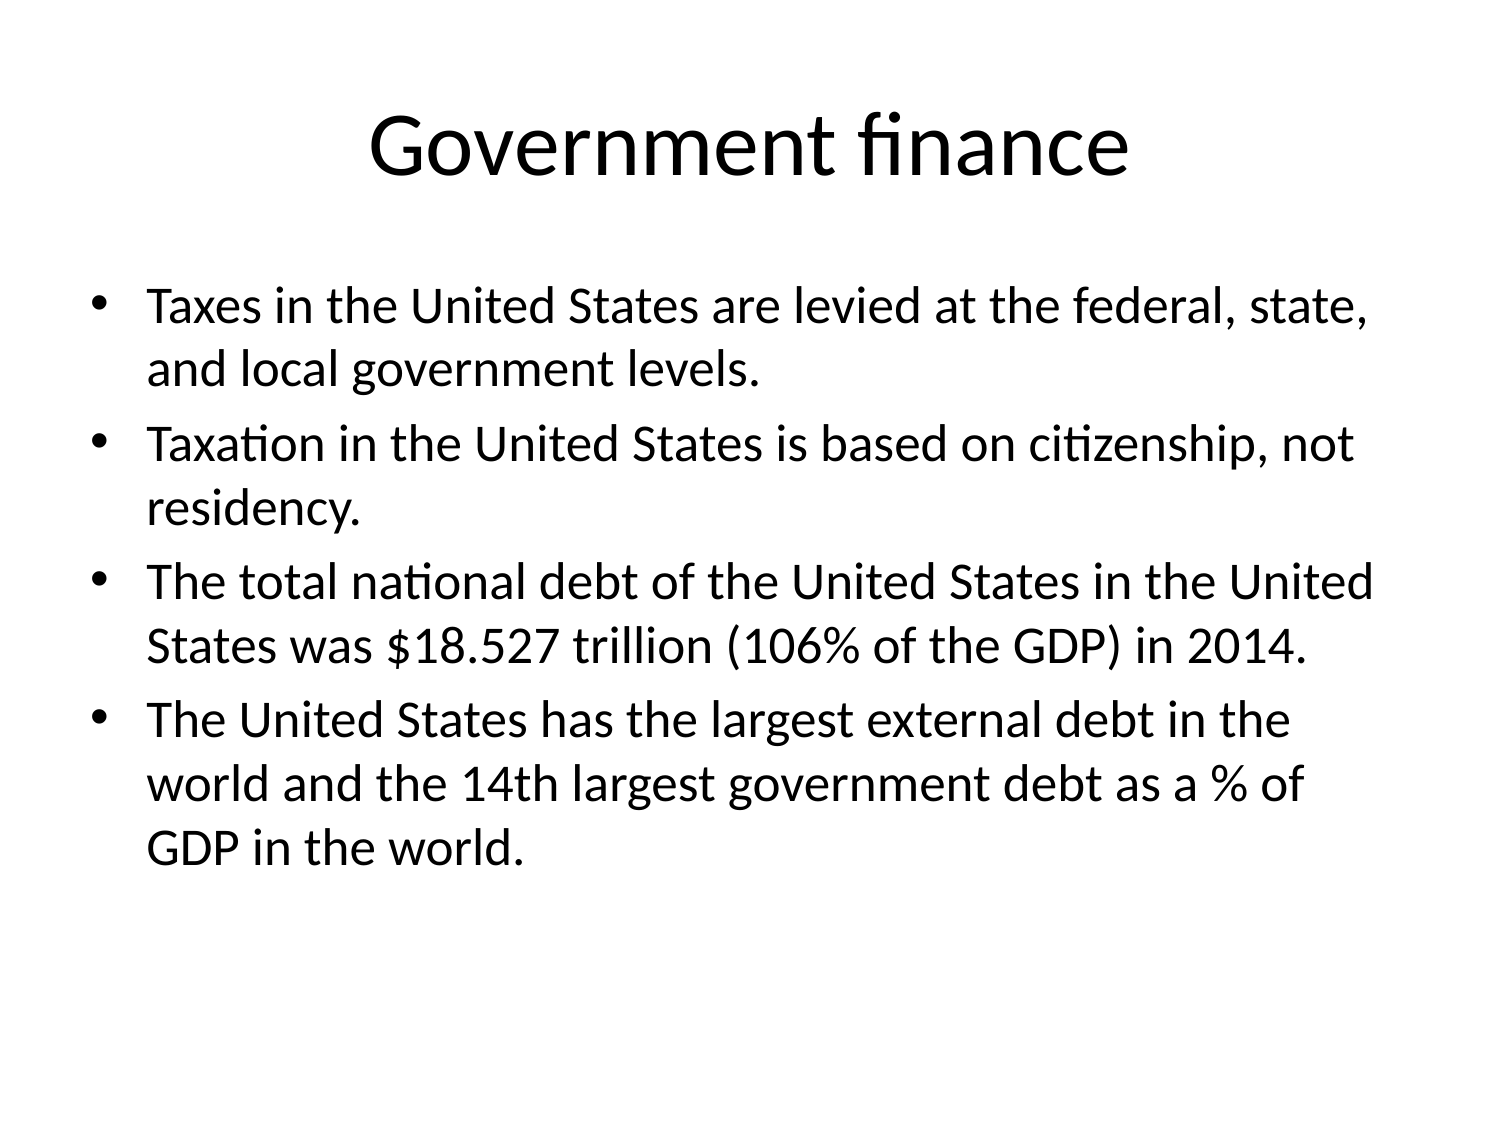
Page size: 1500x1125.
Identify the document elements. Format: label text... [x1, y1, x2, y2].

list Taxes in the United States are levied at the federal, state, and local government levels. Taxation in the United States is based on citizenship, not residency. The total national debt of the United States in the United States was $18.527 trillion (106% of the GDP) in 2014. The United States has the largest external debt in the world and the 14th largest government debt as a % of GDP in the world. [75, 262, 1425, 1005]
title Government finance [75, 45, 1425, 233]
